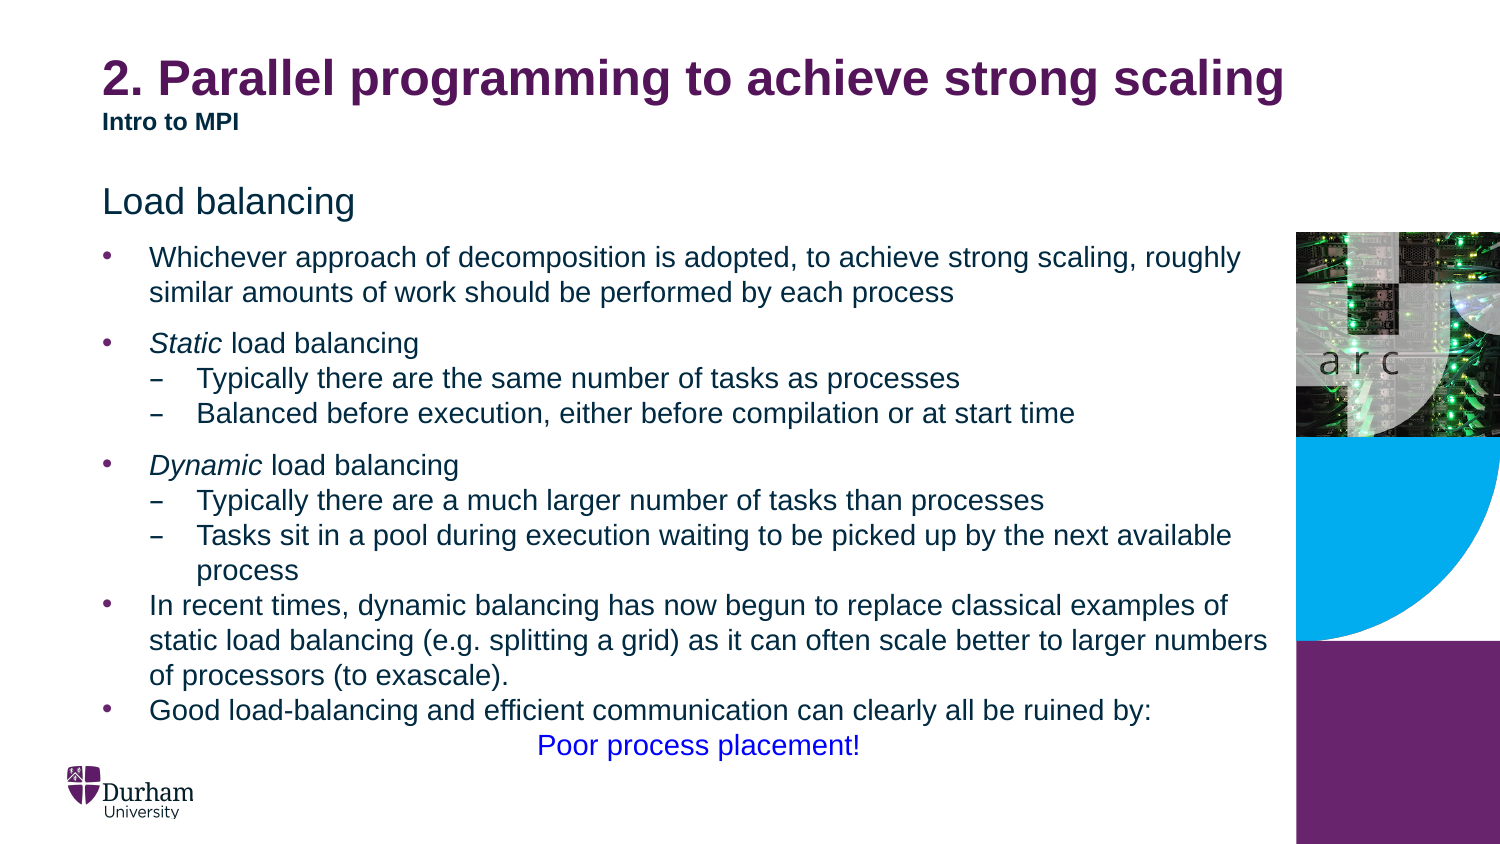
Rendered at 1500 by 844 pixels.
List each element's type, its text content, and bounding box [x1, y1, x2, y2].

text_box [1296, 640, 1500, 844]
picture [1332, 467, 1500, 640]
title 2. Parallel programming to achieve strong scaling Intro to MPI [101, 45, 1399, 187]
picture [1296, 232, 1500, 436]
list Load balancing Whichever approach of decomposition is adopted, to achieve strong scaling, roughly similar amounts of work should be performed by each process Static load balancing Typically there are the same number of tasks as processes Balanced before execution, either before compilation or at start time Dynamic load balancing Typically there are a much larger number of tasks than processes Tasks sit in a pool during execution waiting to be picked up by the next available process In recent times, dynamic balancing has now begun to replace classical examples of static load balancing (e.g. splitting a grid) as it can often scale better to larger numbers of processors (to exascale). Good load-balancing and efficient communication can clearly all be ruined by: Poor process placement! [101, 176, 1297, 515]
picture [67, 766, 193, 819]
